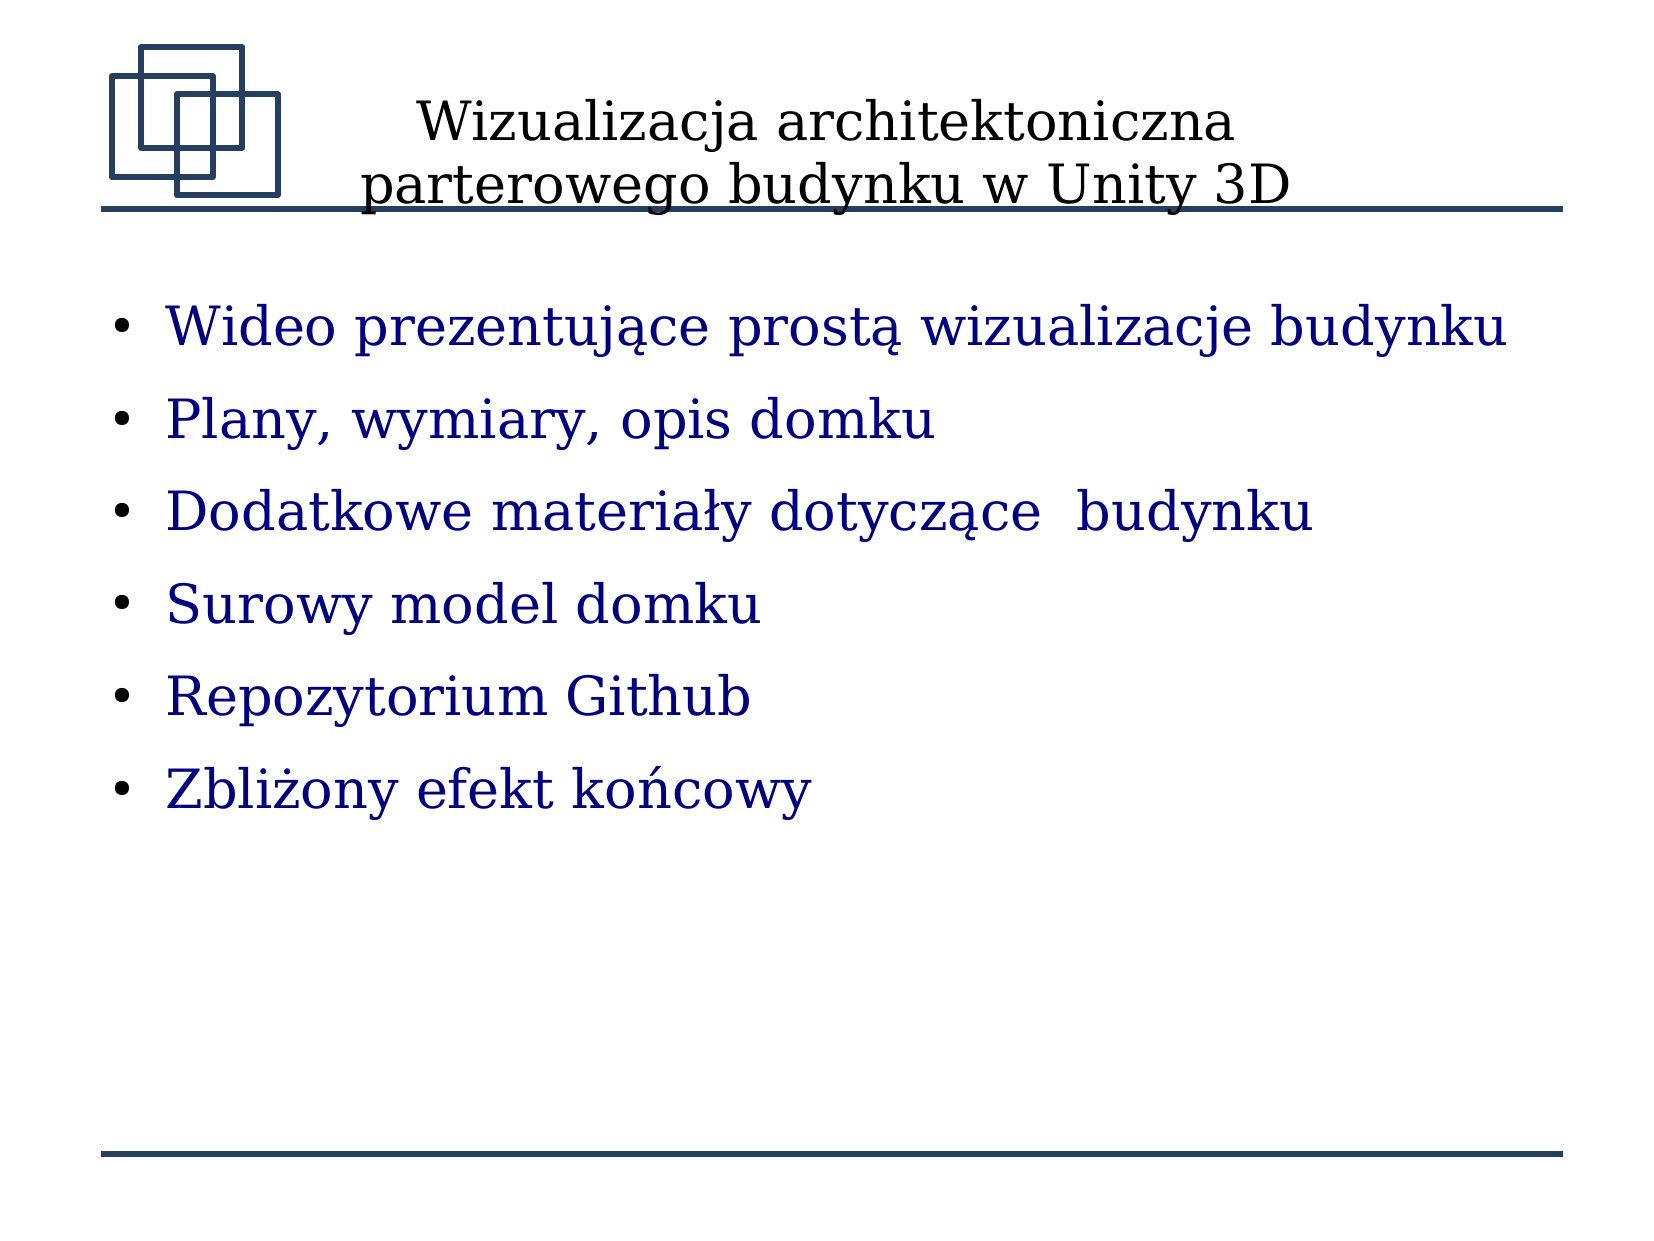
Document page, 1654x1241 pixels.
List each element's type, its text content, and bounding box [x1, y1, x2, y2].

list Wideo prezentujące prostą wizualizacje budynku Plany, wymiary, opis domku Dodatkowe materiały dotyczące budynku Surowy model domku Repozytorium Github Zbliżony efekt końcowy [94, 295, 1583, 1114]
title Wizualizacja architektoniczna parterowego budynku w Unity 3D [82, 49, 1571, 257]
